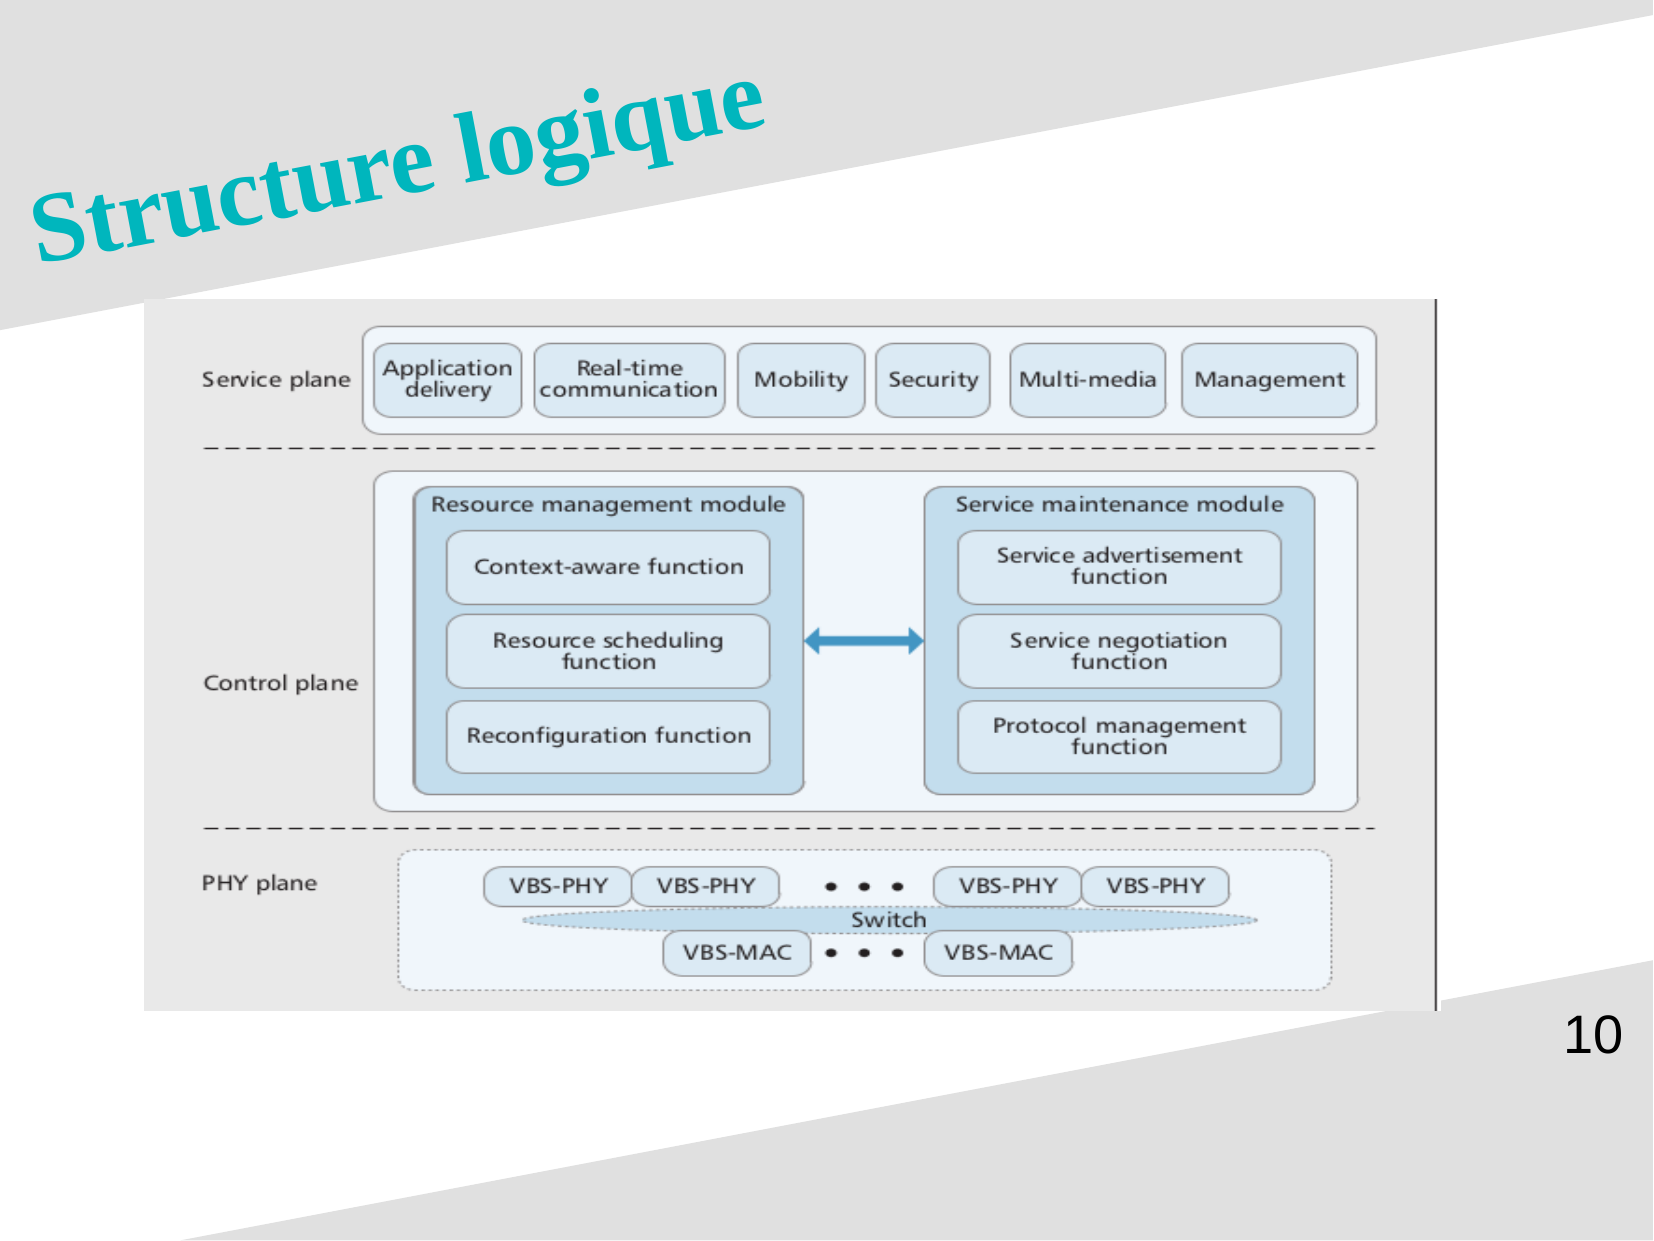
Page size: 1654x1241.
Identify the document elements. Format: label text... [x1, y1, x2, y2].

picture [144, 299, 1441, 1011]
title Structure logique [12, 0, 1513, 333]
